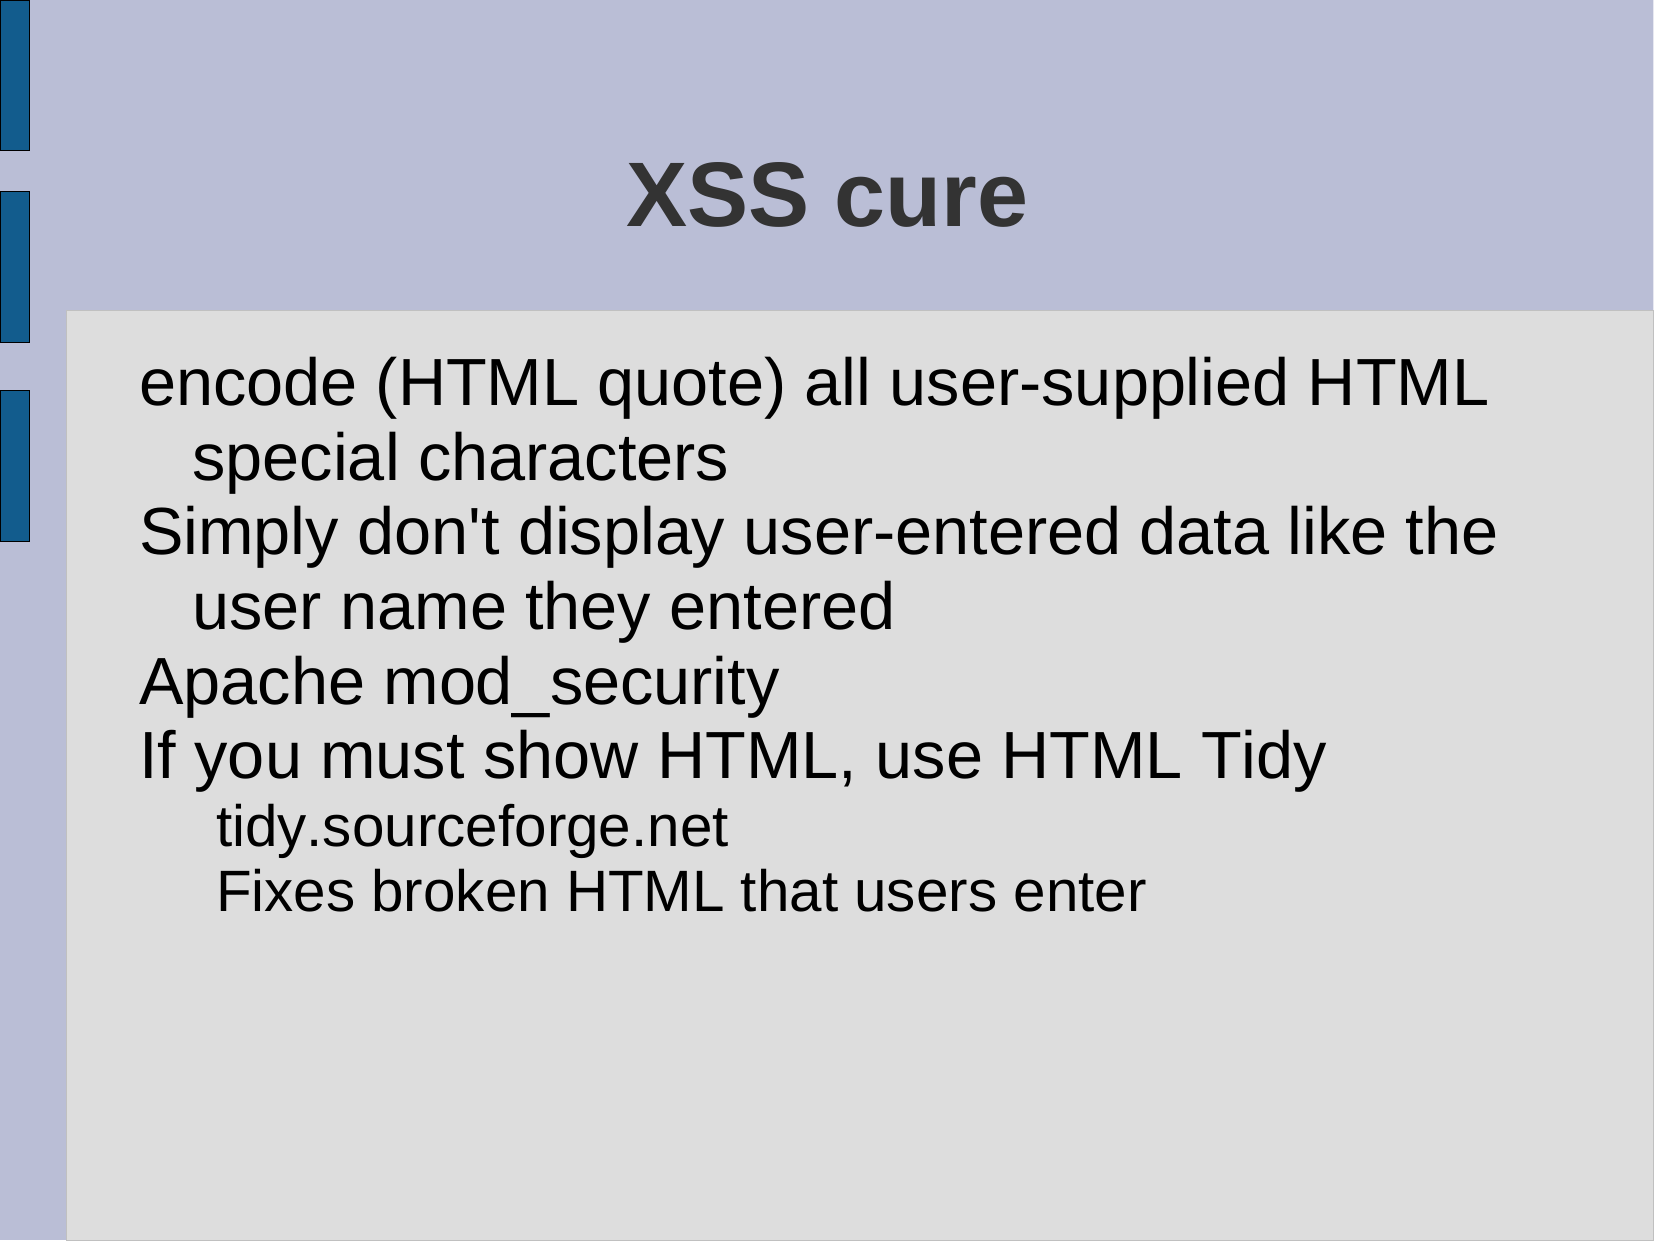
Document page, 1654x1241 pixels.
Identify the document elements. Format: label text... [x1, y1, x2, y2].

title XSS cure [121, 91, 1534, 299]
list encode (HTML quote) all user-supplied HTML special characters Simply don't display user-entered data like the user name they entered Apache mod_security If you must show HTML, use HTML Tidy tidy.sourceforge.net Fixes broken HTML that users enter [121, 344, 1534, 1127]
